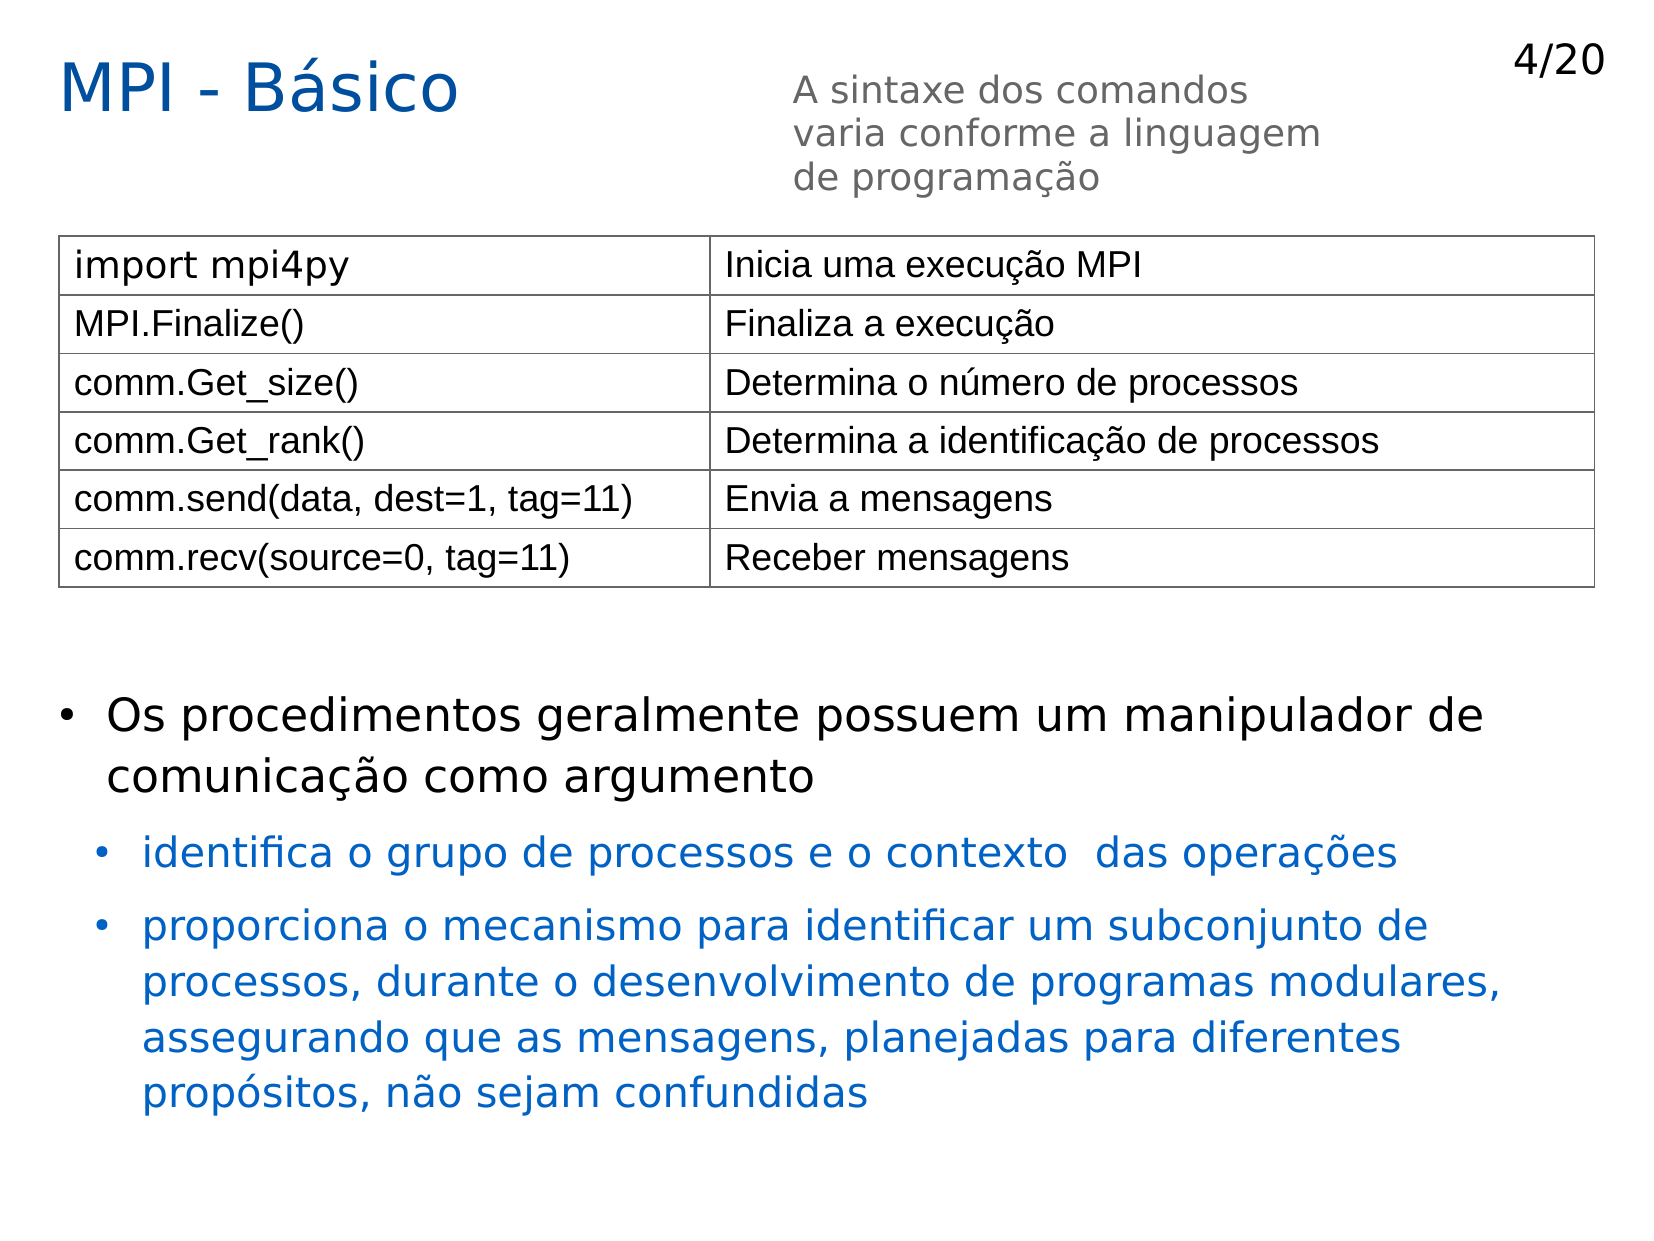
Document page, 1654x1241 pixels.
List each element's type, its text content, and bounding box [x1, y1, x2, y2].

text_box A sintaxe dos comandos varia conforme a linguagem de programação [777, 61, 1363, 207]
table_cell comm.Get_size() [60, 354, 709, 411]
table_cell Determina a identificação de processos [711, 413, 1594, 469]
table_cell comm.recv(source=0, tag=11) [60, 529, 709, 586]
list Os procedimentos geralmente possuem um manipulador de comunicação como argumento identifica o grupo de processos e o contexto das operações proporciona o mecanismo para identificar um subconjunto de processos, durante o desenvolvimento de programas modulares, assegurando que as mensagens, planejadas para diferentes propósitos, não sejam confundidas [59, 681, 1595, 1211]
table_cell Determina o número de processos [711, 354, 1594, 411]
table_cell MPI.Finalize() [60, 296, 709, 353]
table_cell Receber mensagens [711, 529, 1594, 586]
table_header import mpi4py [60, 237, 709, 294]
table_cell comm.send(data, dest=1, tag=11) [60, 471, 709, 528]
table_header Inicia uma execução MPI [711, 237, 1594, 294]
title MPI - Básico [59, 29, 1506, 148]
table_cell Envia a mensagens [711, 471, 1594, 528]
table_cell Finaliza a execução [711, 296, 1594, 353]
table_cell comm.Get_rank() [60, 413, 709, 469]
